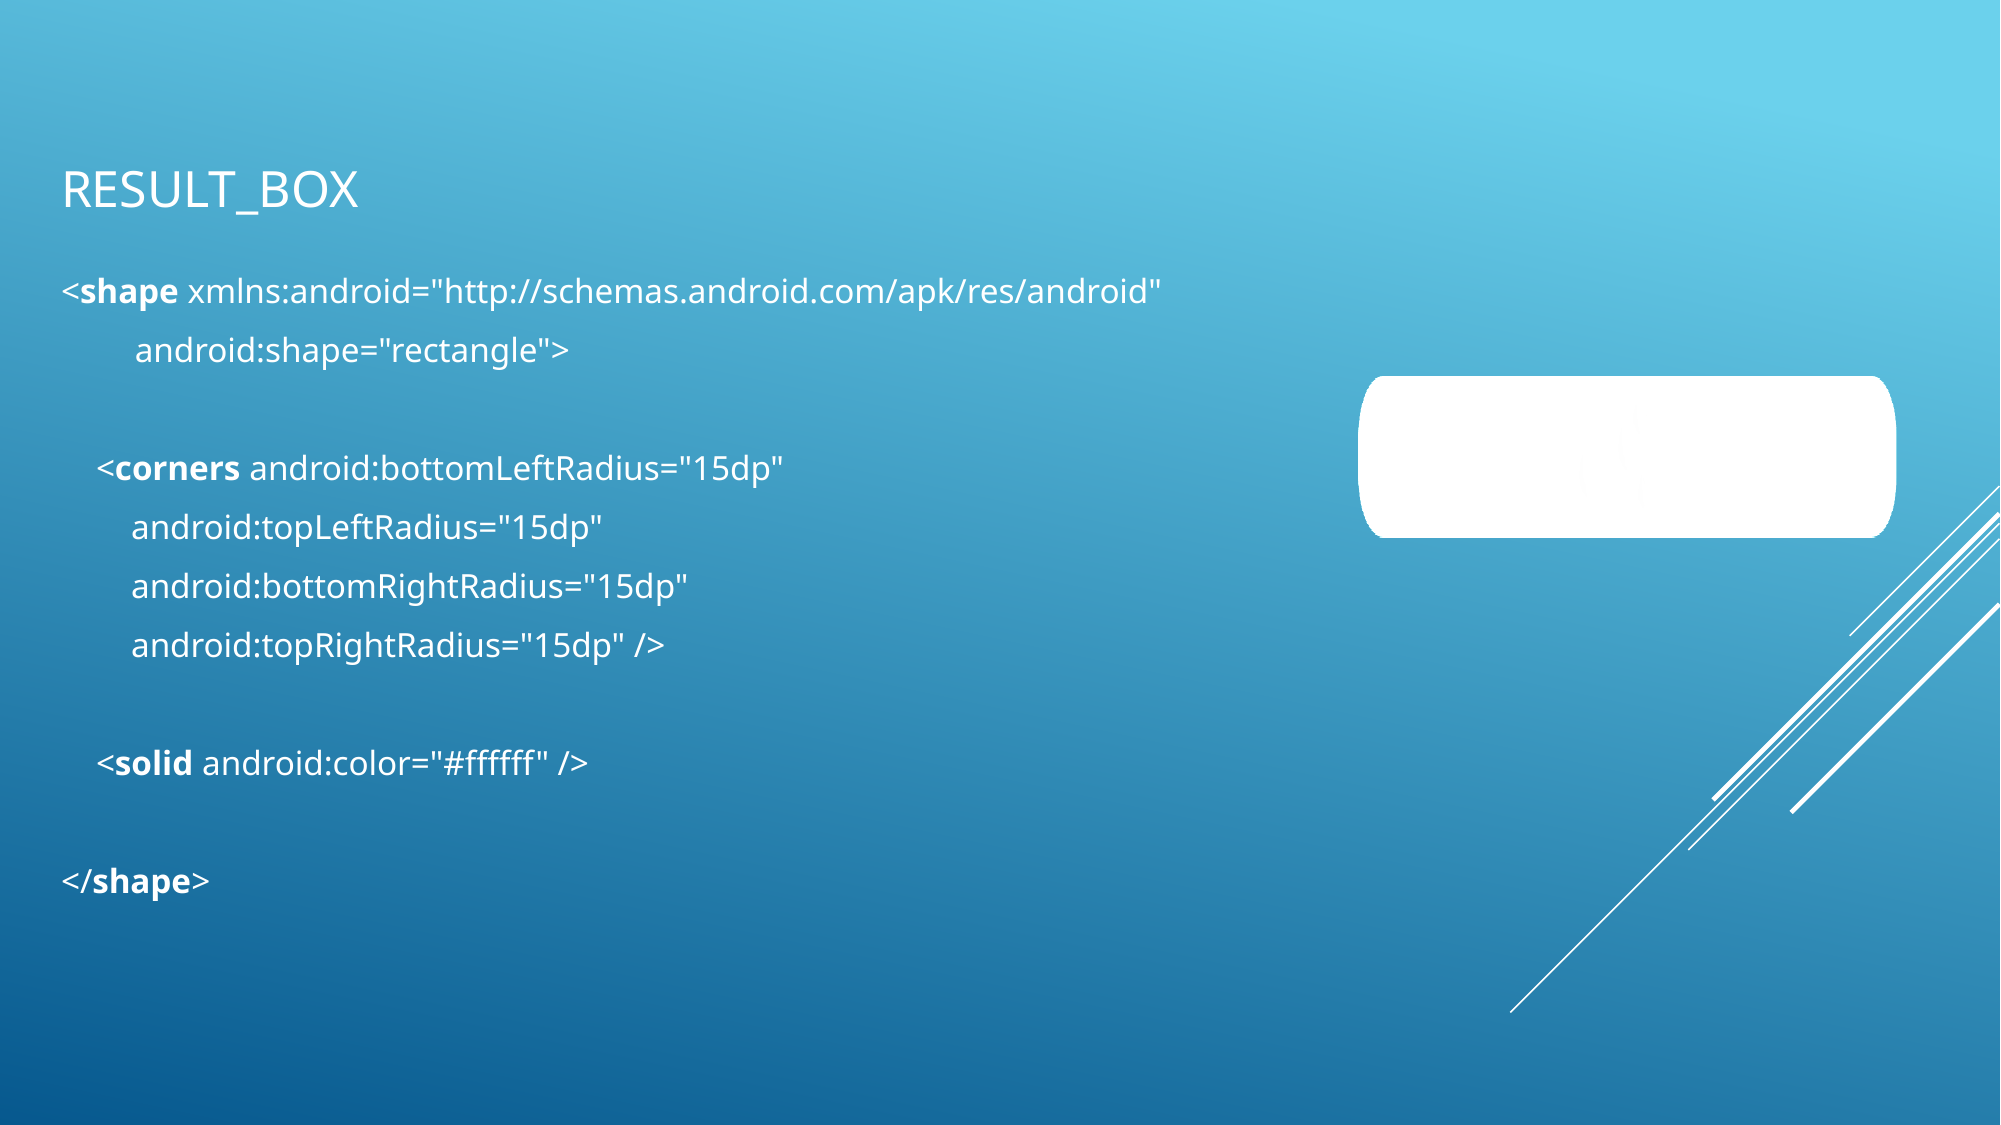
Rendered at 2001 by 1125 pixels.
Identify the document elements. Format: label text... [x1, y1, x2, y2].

title Result_box [46, 0, 646, 225]
picture [1358, 376, 1897, 538]
list <shape xmlns:android="http://schemas.android.com/apk/res/android" android:shape="rectangle"> <corners android:bottomLeftRadius="15dp" android:topLeftRadius="15dp" android:bottomRightRadius="15dp" android:topRightRadius="15dp" /> <solid android:color="#ffffff" /> </shape> [46, 262, 1795, 1072]
